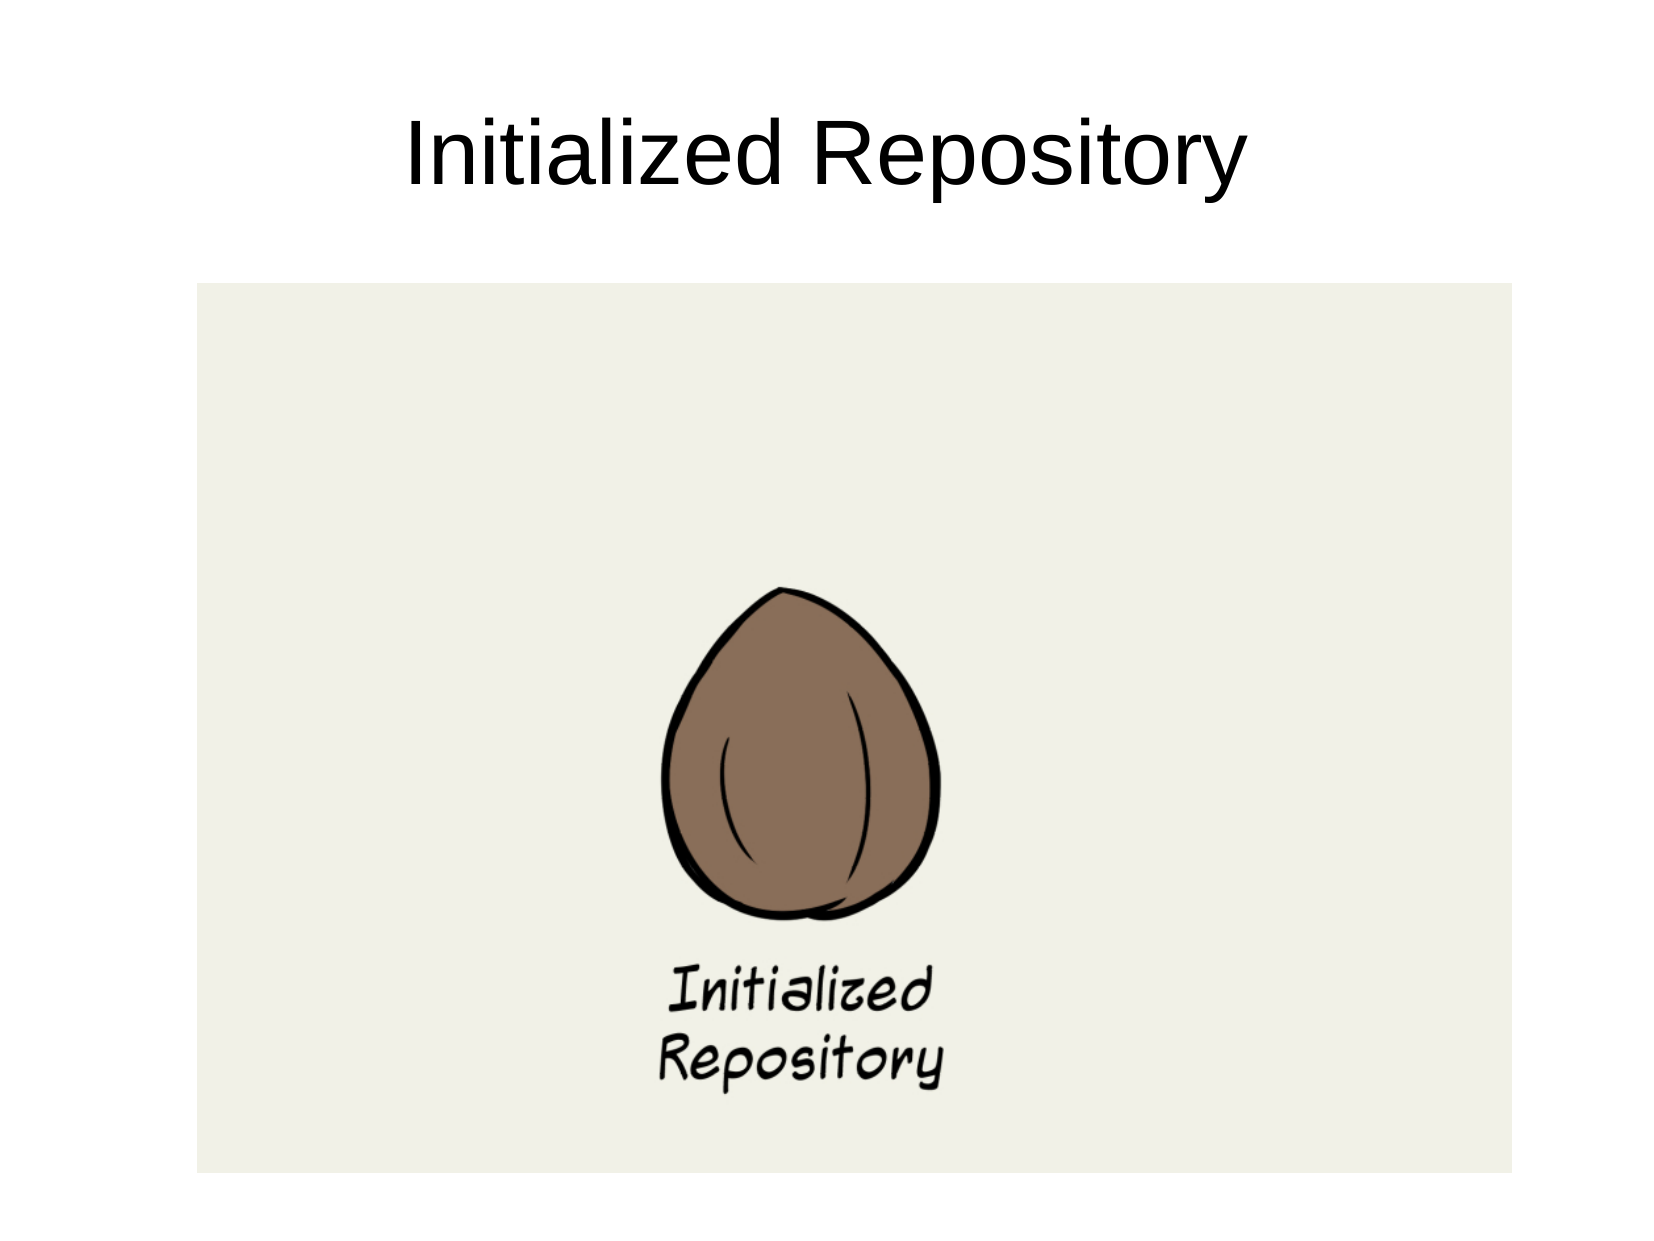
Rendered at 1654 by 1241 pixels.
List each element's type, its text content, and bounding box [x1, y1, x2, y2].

text_box Initialized Repository [82, 49, 1571, 257]
picture [197, 283, 1512, 1173]
